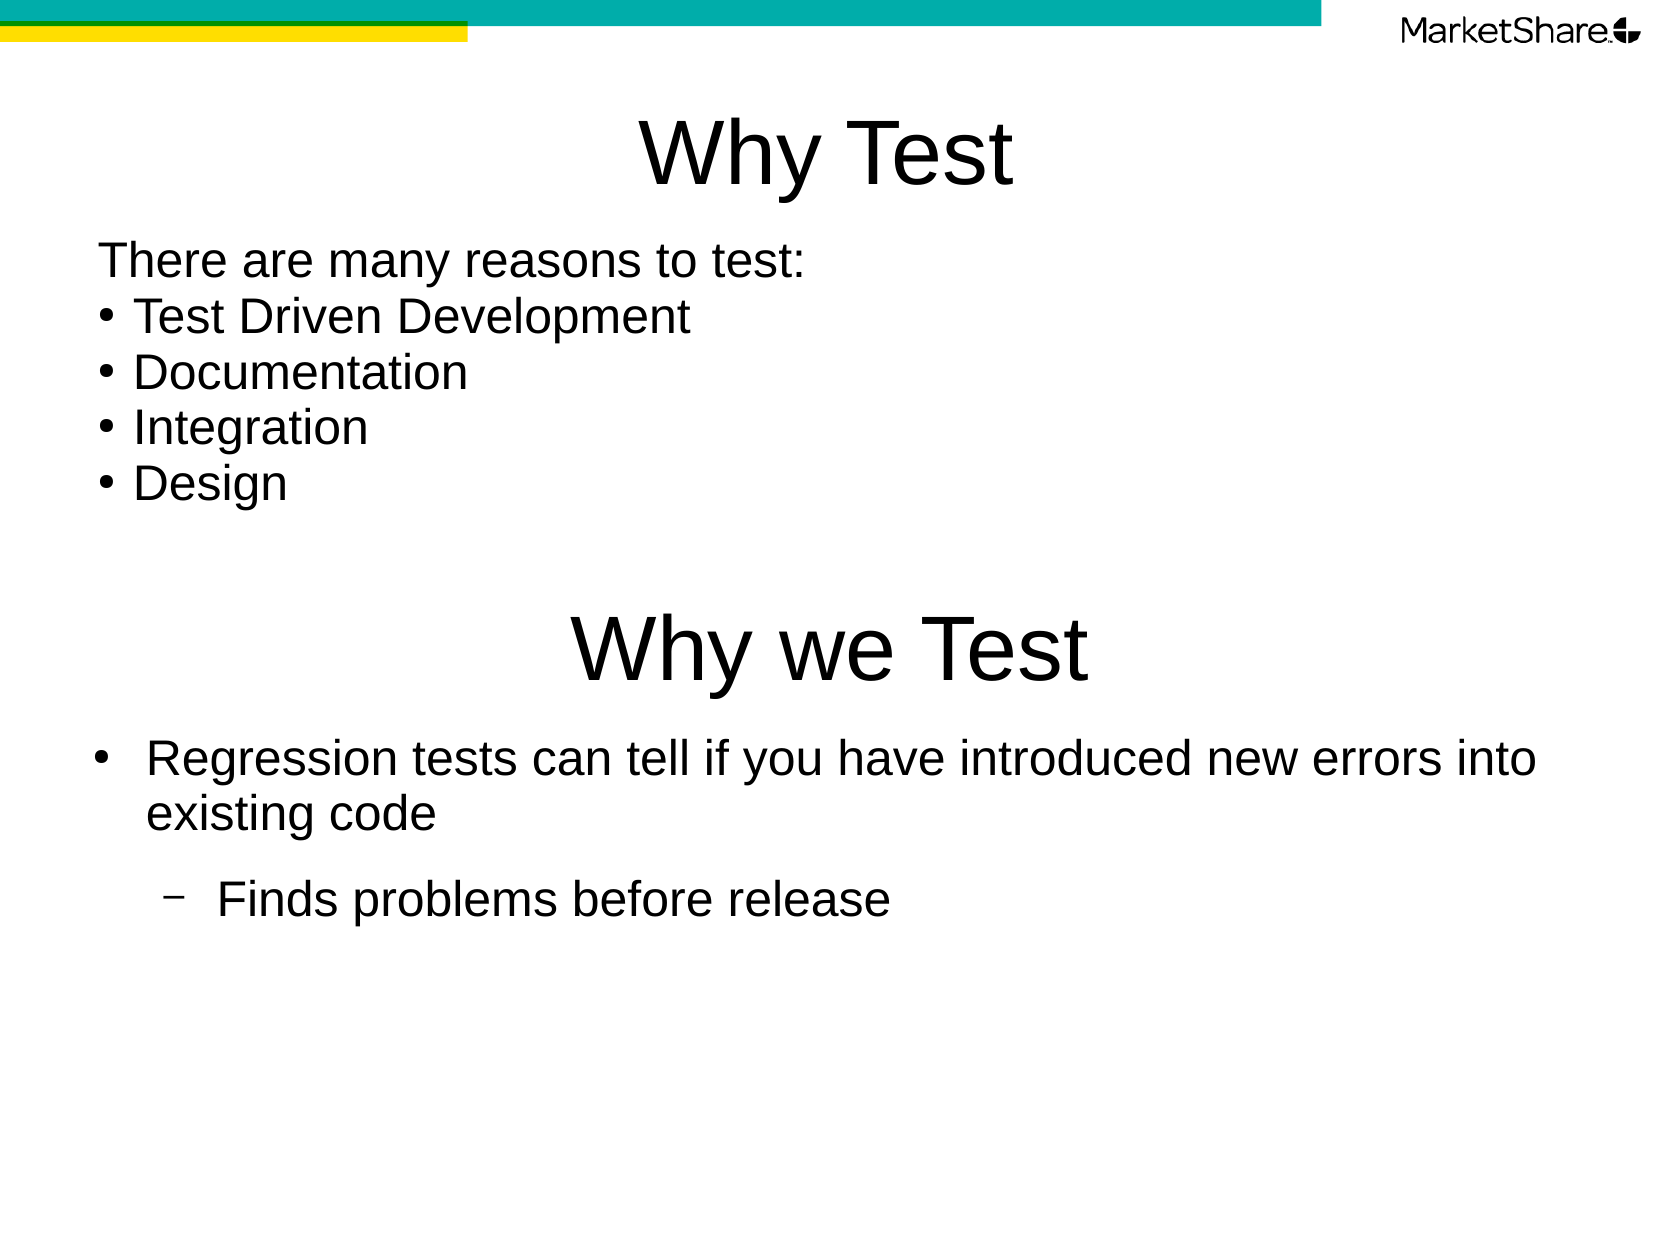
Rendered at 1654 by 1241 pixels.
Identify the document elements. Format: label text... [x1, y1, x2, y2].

text_box Why we Test [519, 597, 1141, 700]
list Regression tests can tell if you have introduced new errors into existing code Finds problems before release [75, 729, 1546, 1149]
text_box There are many reasons to test: Test Driven Development Documentation Integration Design [82, 225, 1531, 631]
picture [1390, 1, 1651, 57]
title Why Test [82, 49, 1571, 257]
